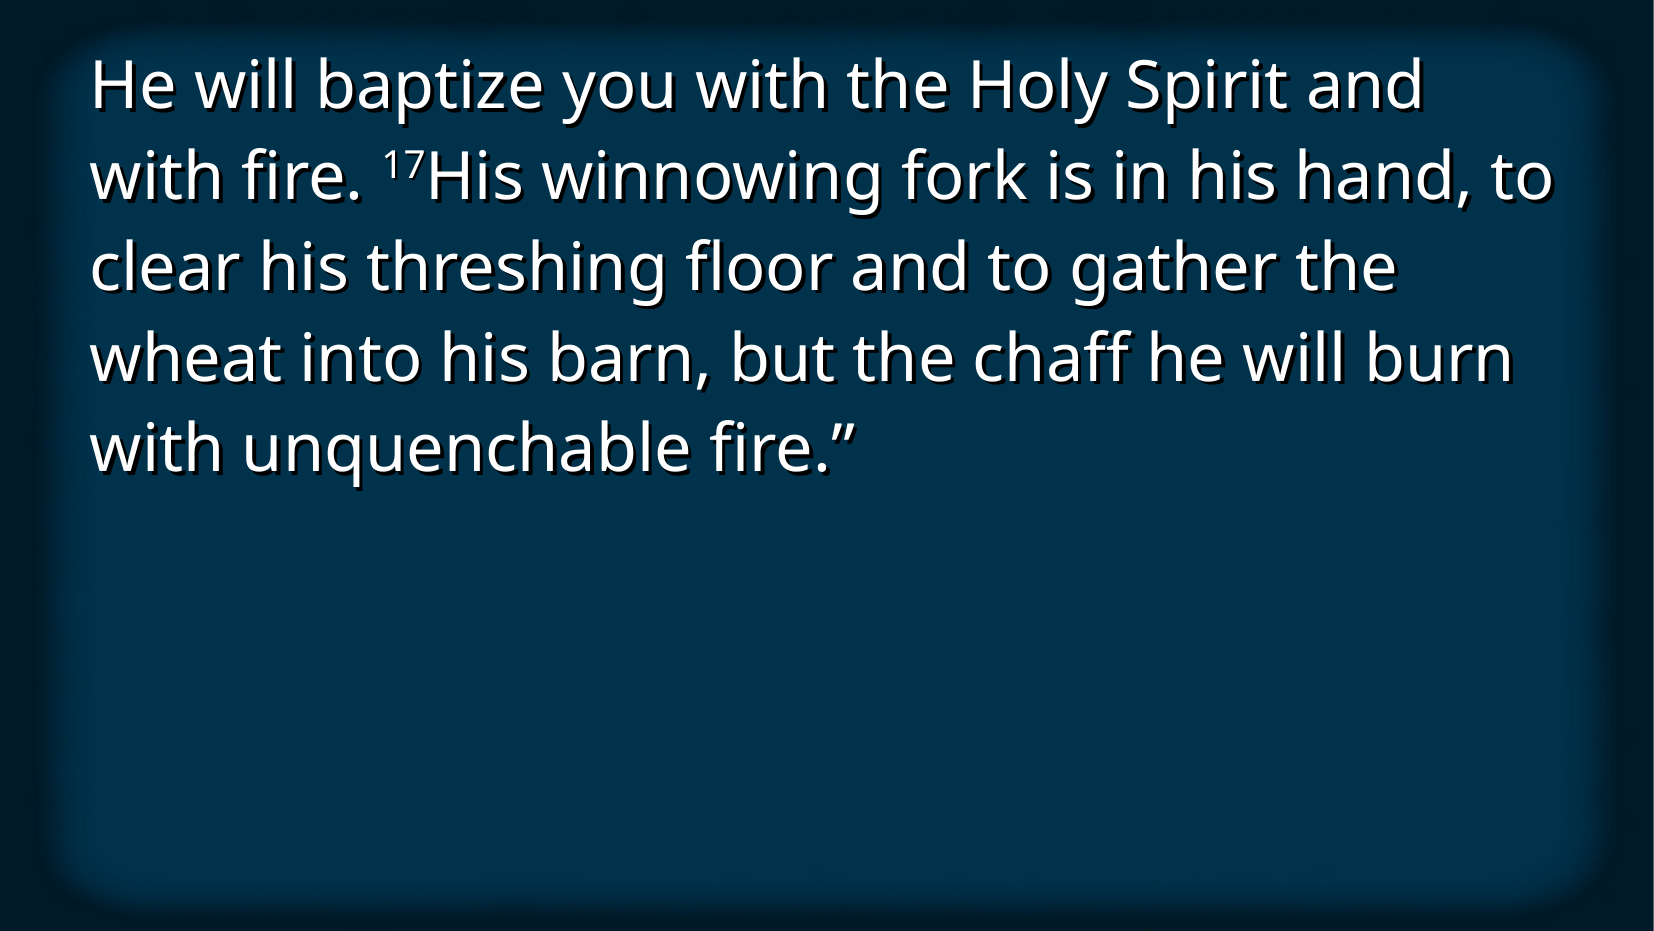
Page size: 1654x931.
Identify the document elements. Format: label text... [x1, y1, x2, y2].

text_box He will baptize you with the Holy Spirit and with fire. 17His winnowing fork is in his hand, to clear his threshing floor and to gather the wheat into his barn, but the chaff he will burn with unquenchable fire.” [75, 30, 1576, 489]
picture [0, 0, 1654, 931]
